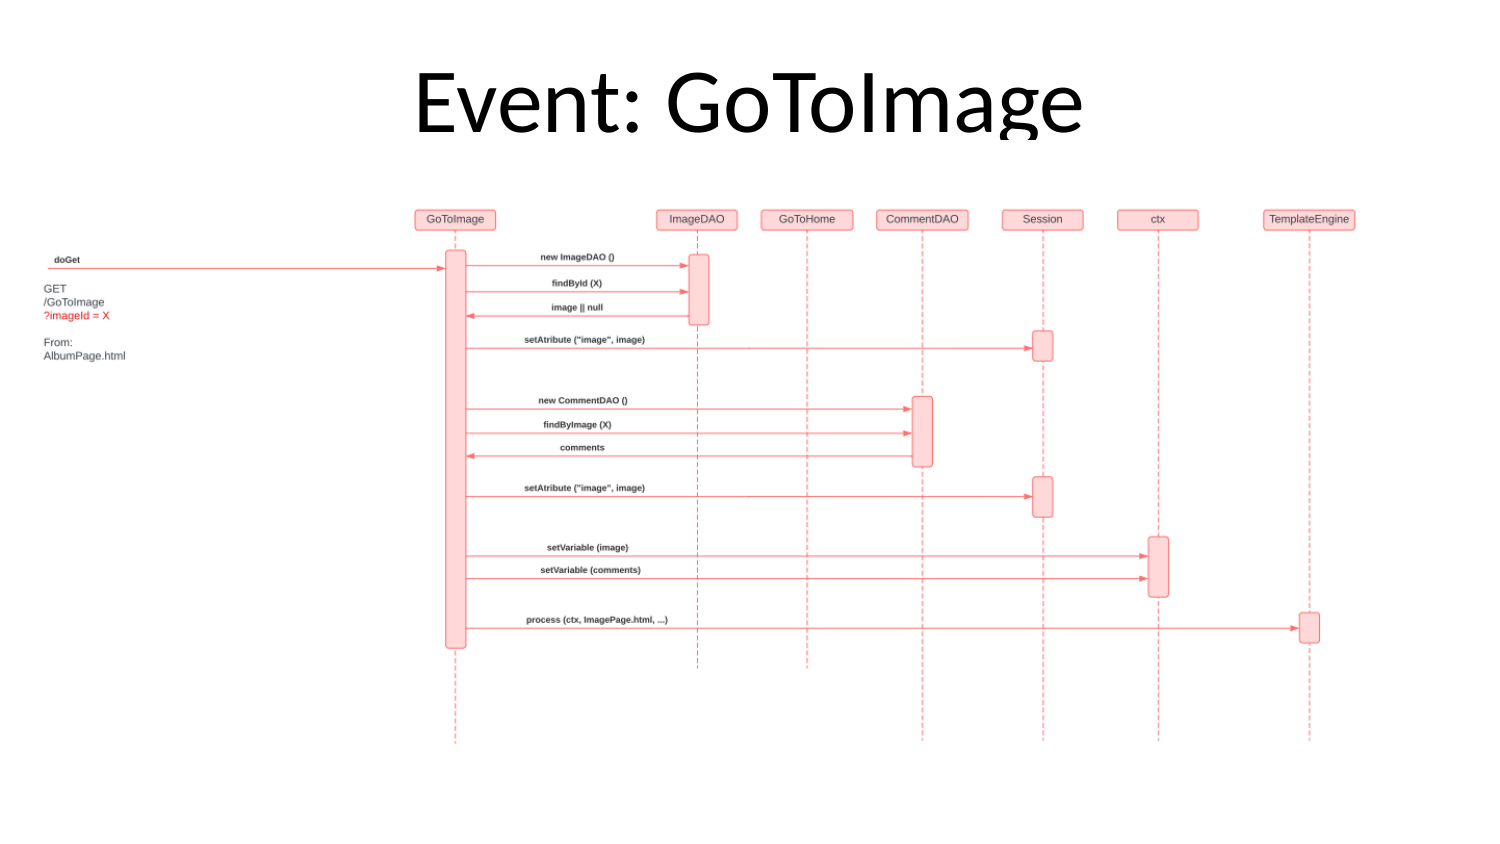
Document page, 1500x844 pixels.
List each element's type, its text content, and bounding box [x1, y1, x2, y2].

title Event: GoToImage [75, 33, 1426, 140]
picture [0, 140, 1500, 804]
